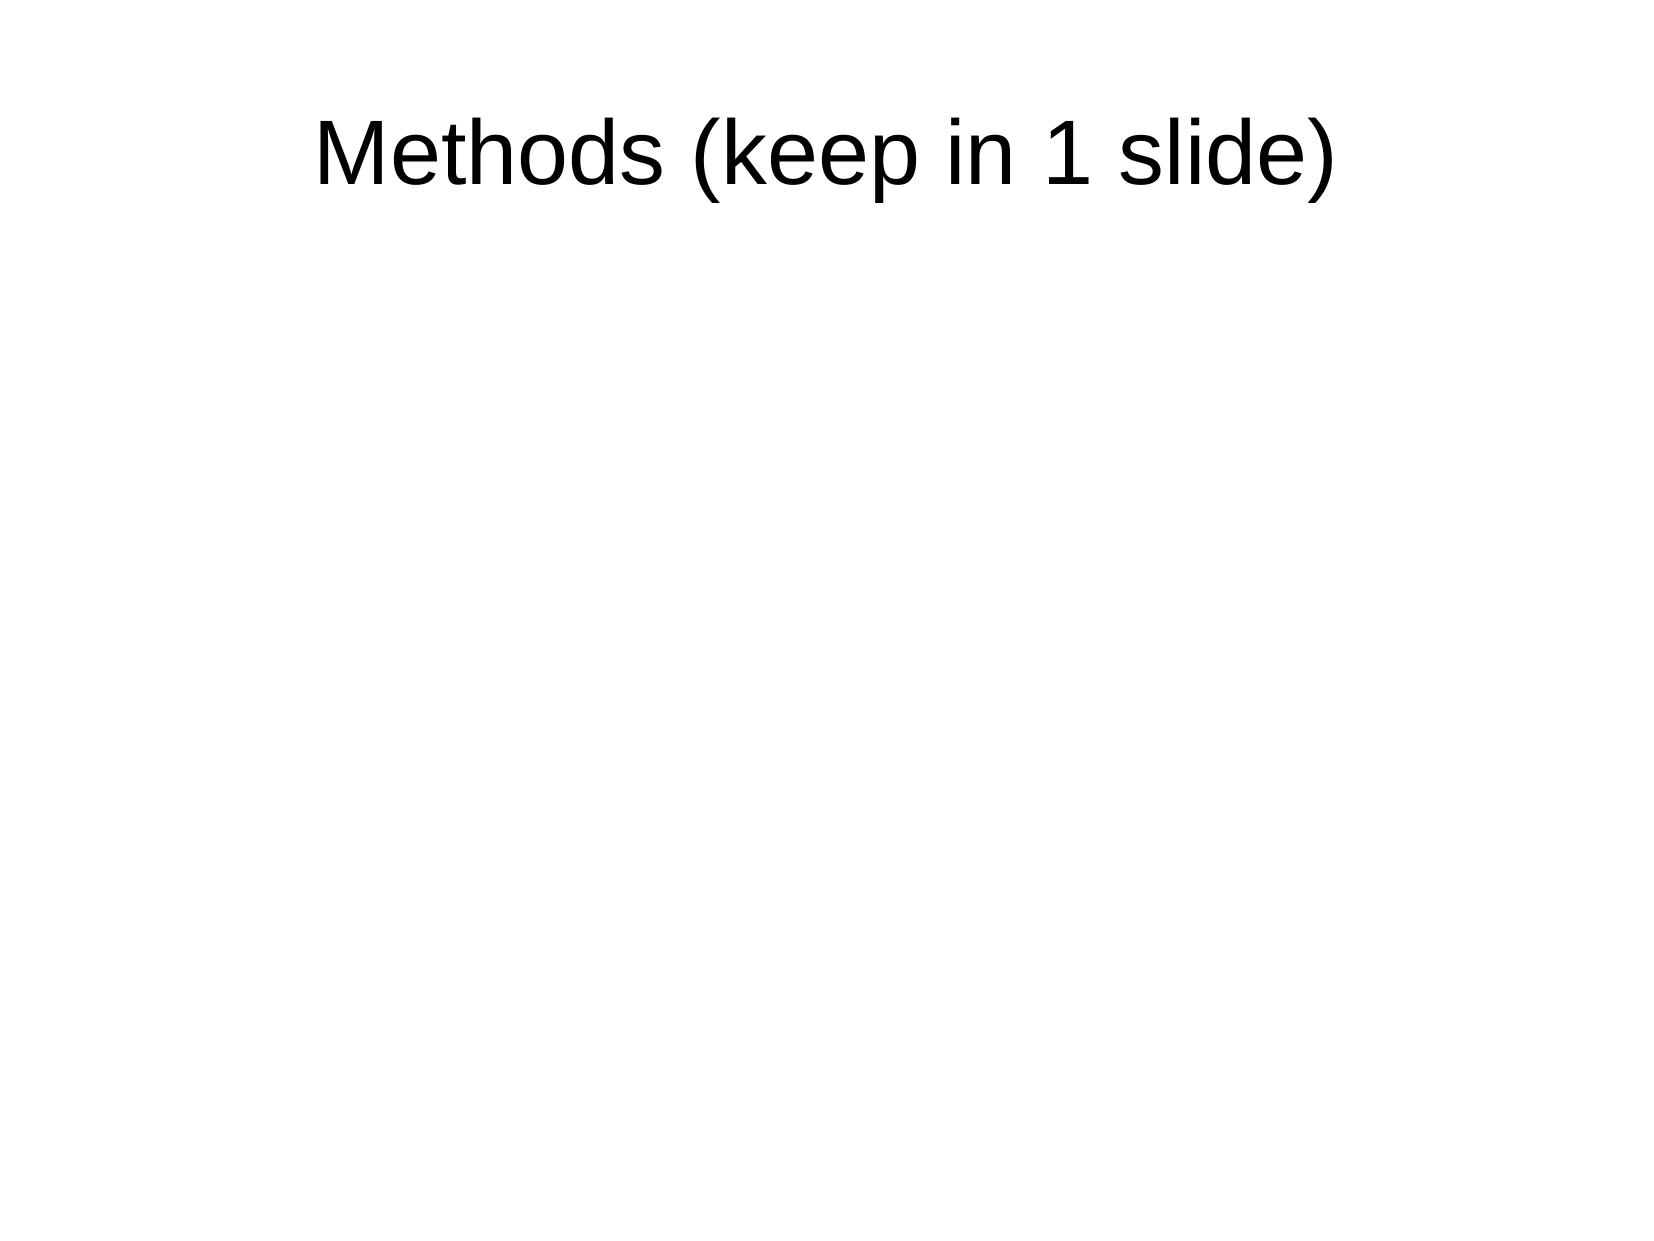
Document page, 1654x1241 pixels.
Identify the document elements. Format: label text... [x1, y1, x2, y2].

title Methods (keep in 1 slide) [82, 49, 1571, 257]
